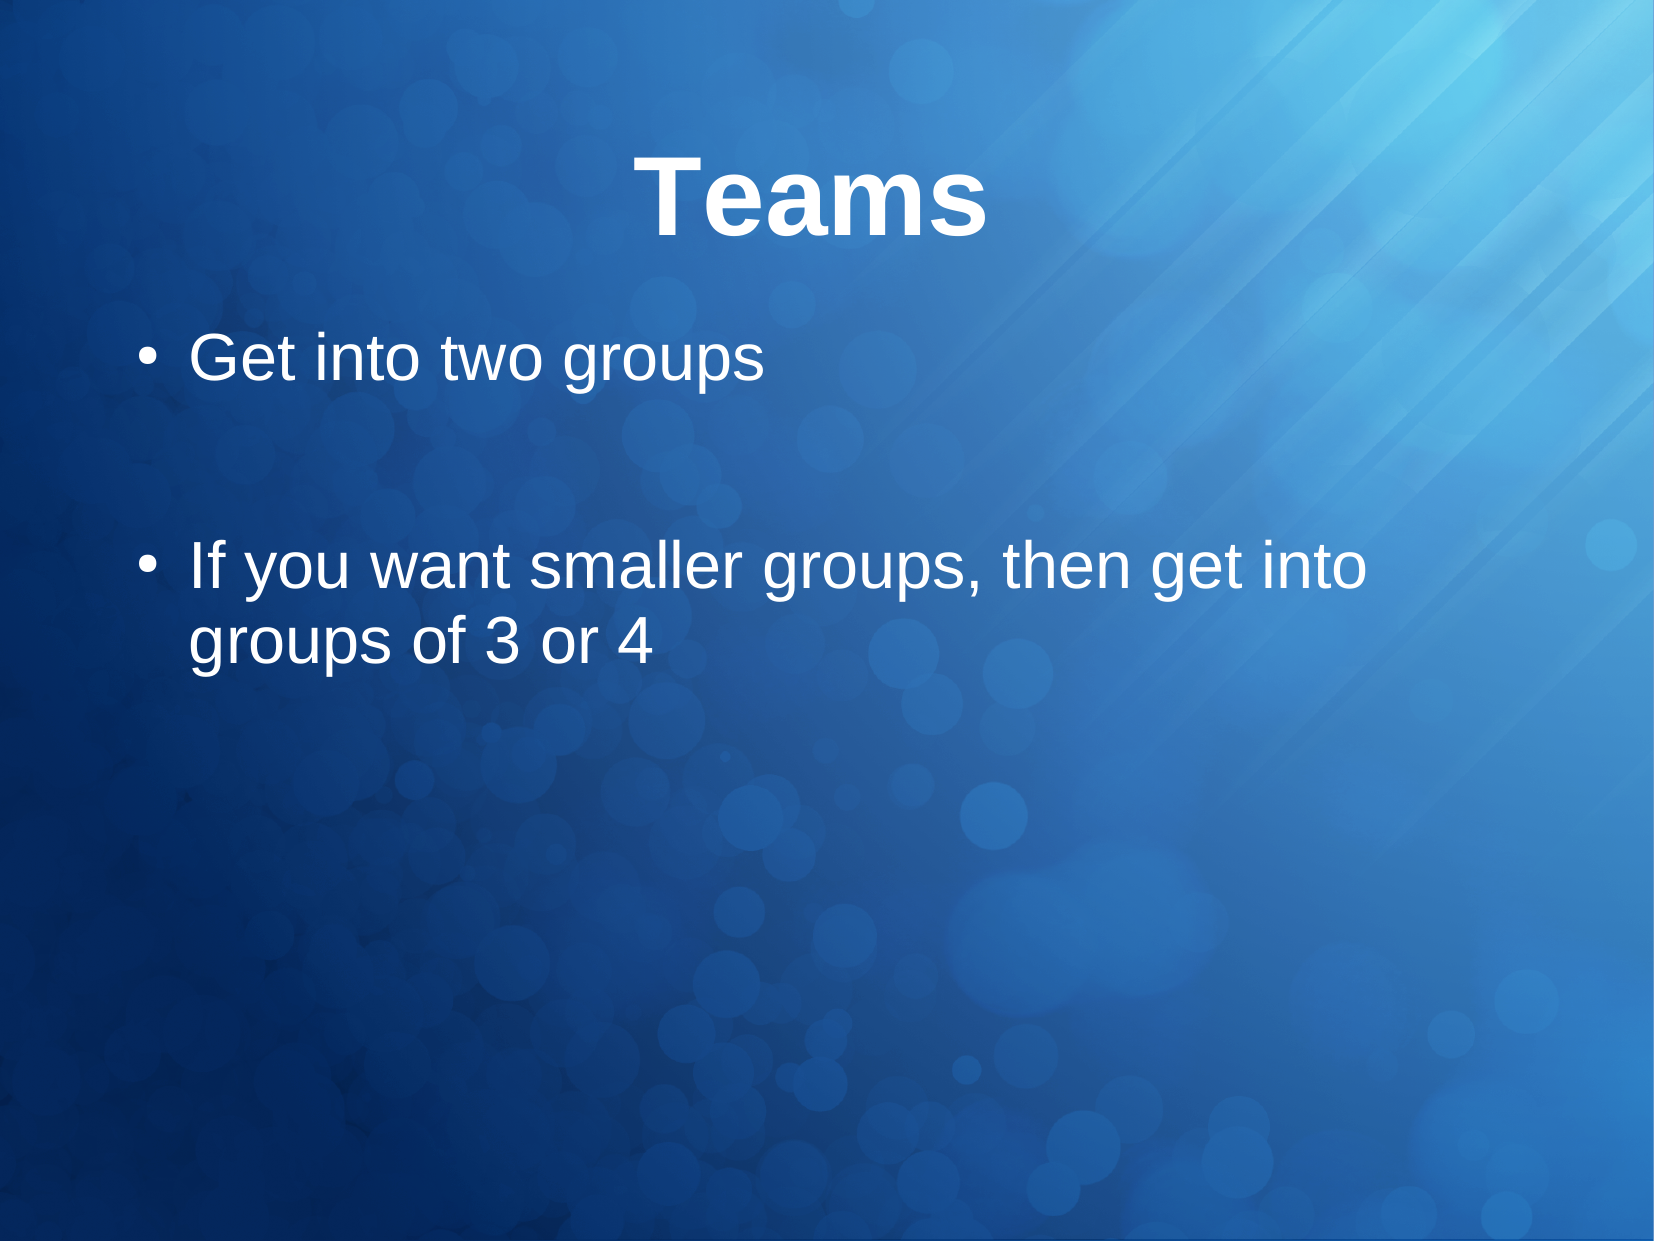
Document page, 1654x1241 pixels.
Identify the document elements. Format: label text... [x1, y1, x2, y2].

picture [0, 0, 1654, 1241]
title Teams [118, 112, 1506, 281]
list Get into two groups If you want smaller groups, then get into groups of 3 or 4 [118, 319, 1571, 1040]
